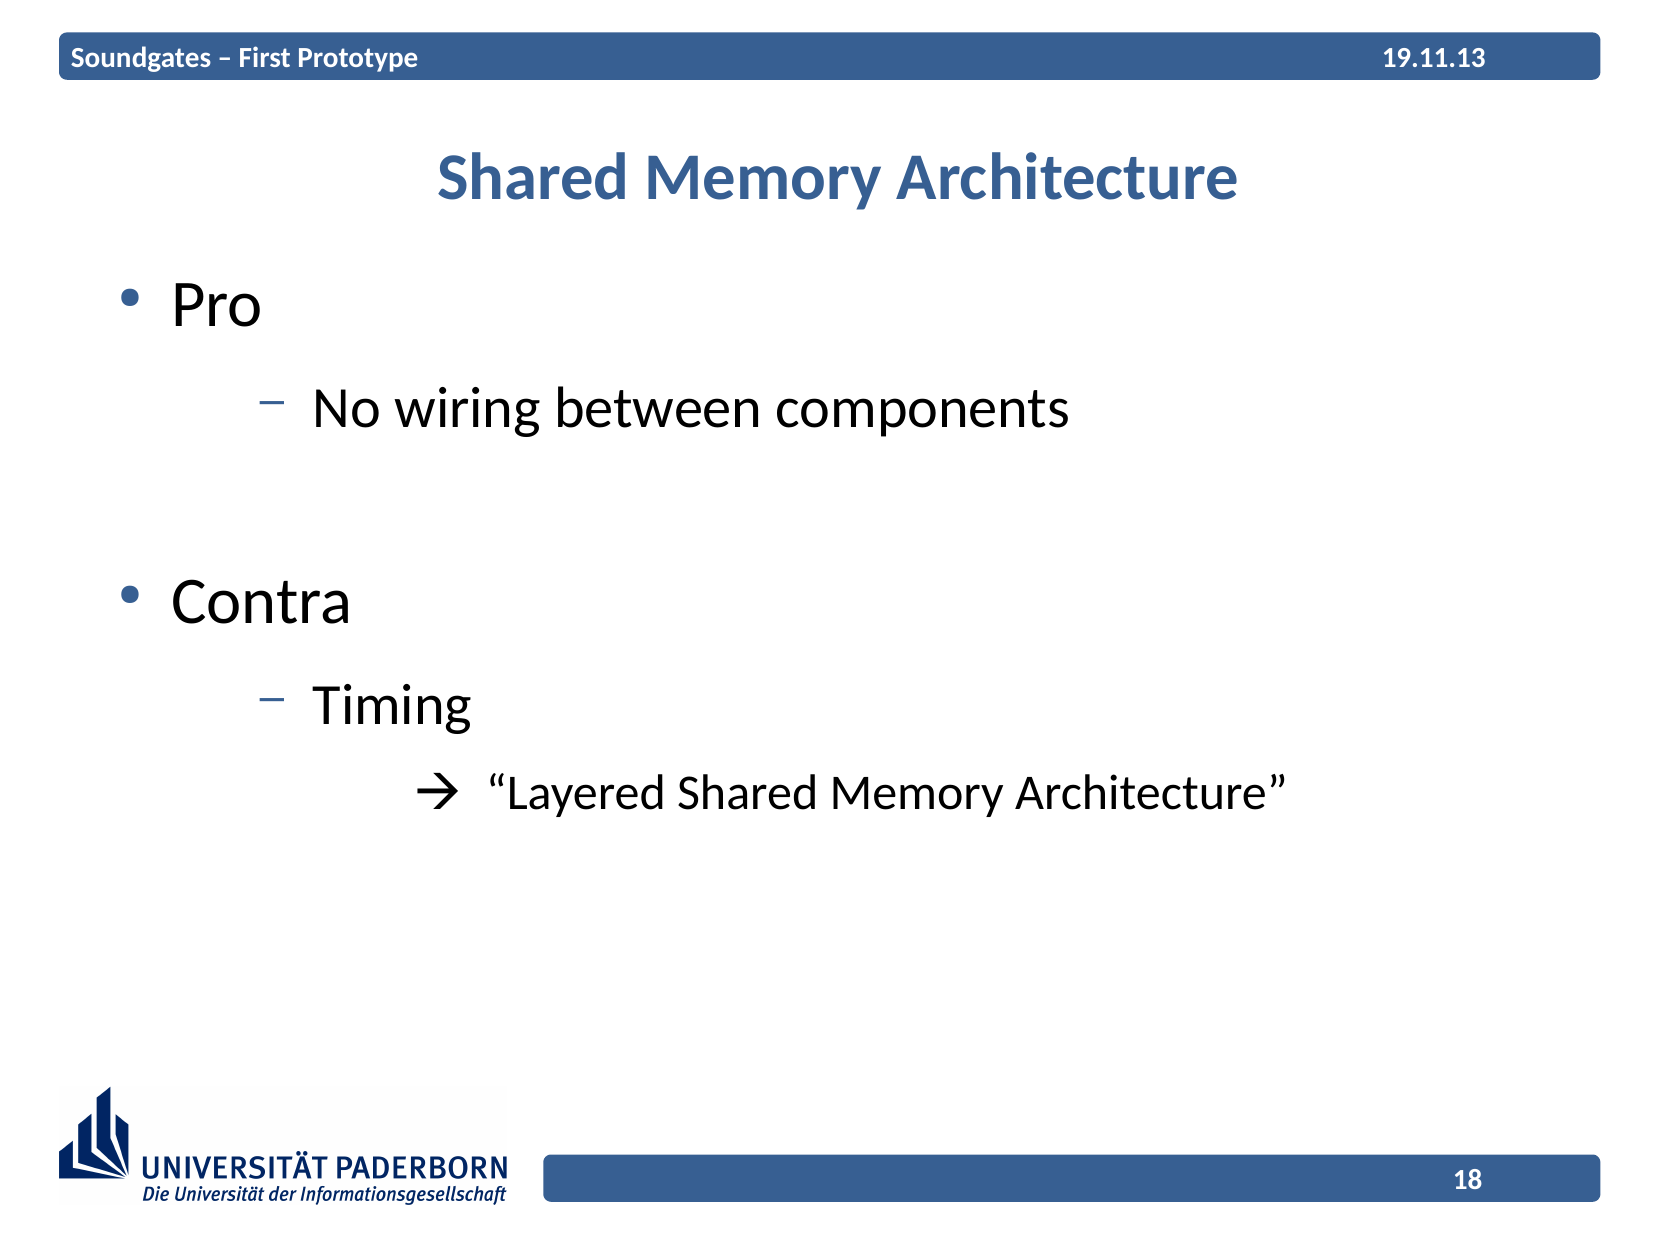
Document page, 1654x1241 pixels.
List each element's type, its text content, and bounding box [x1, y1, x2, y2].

picture [59, 1086, 507, 1205]
text_box 19.11.13 [1381, 32, 1583, 80]
text_box Pro No wiring between components Contra Timing  “Layered Shared Memory Architecture” [82, 259, 1595, 1058]
text_box <number> [1452, 1154, 1583, 1202]
title Shared Memory Architecture [82, 121, 1595, 225]
text_box Soundgates – First Prototype [70, 32, 1359, 80]
